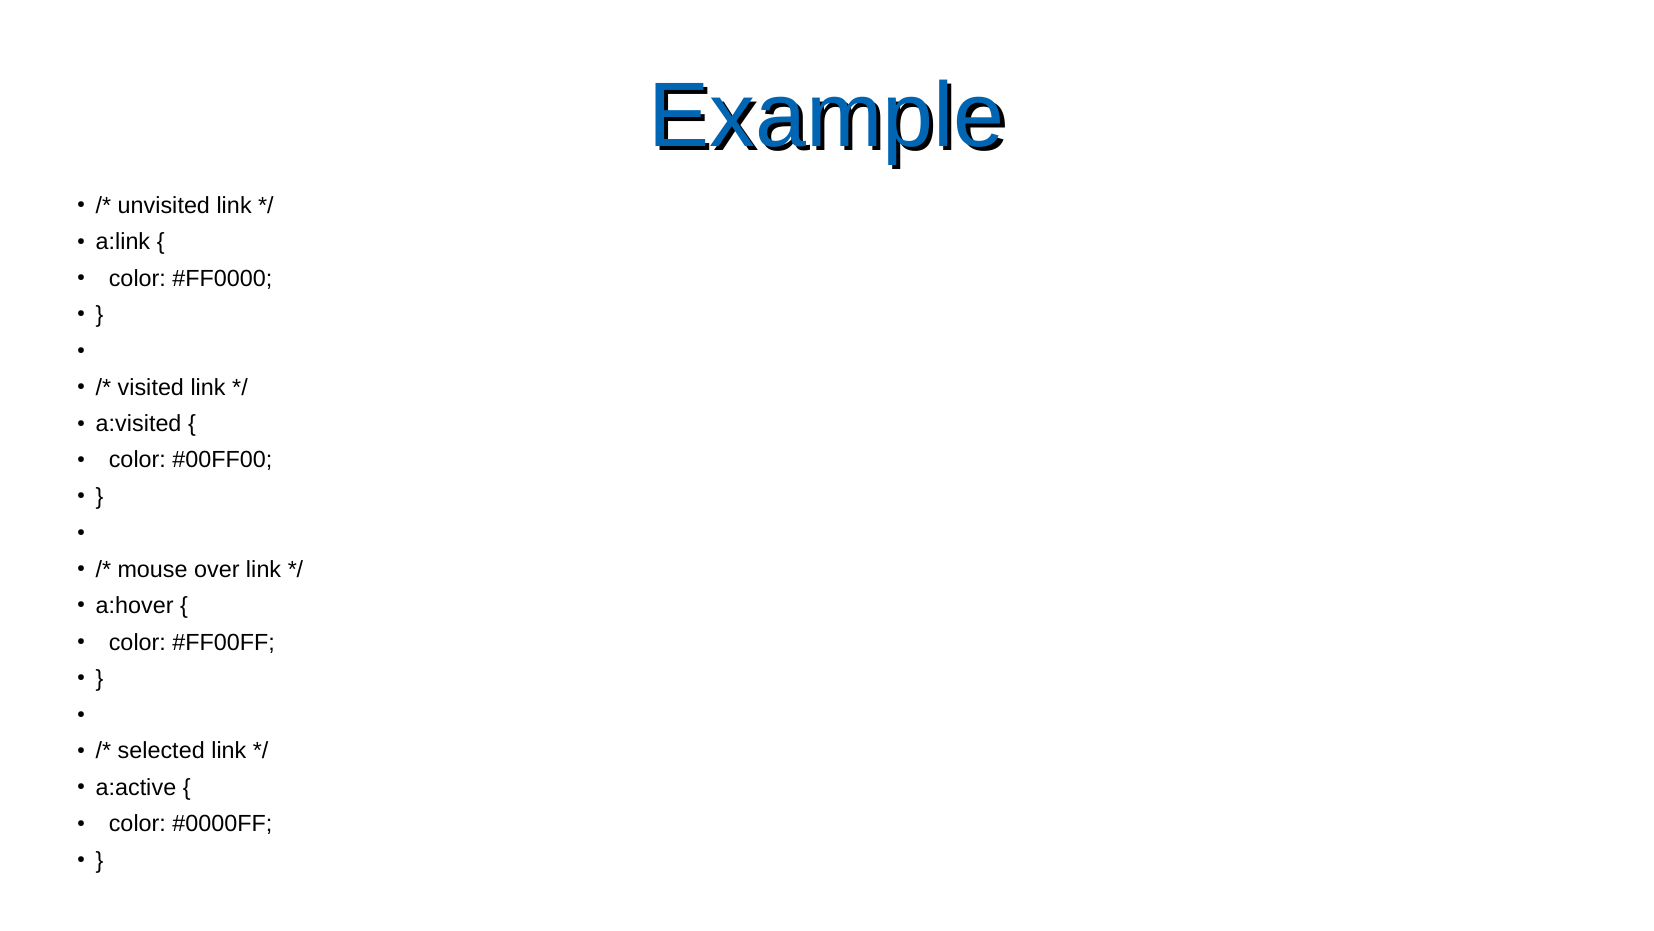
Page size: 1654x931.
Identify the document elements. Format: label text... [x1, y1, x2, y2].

title Example [82, 37, 1571, 193]
list /* unvisited link */ a:link { color: #FF0000; } /* visited link */ a:visited { color: #00FF00; } /* mouse over link */ a:hover { color: #FF00FF; } /* selected link */ a:active { color: #0000FF; } [70, 192, 1559, 886]
